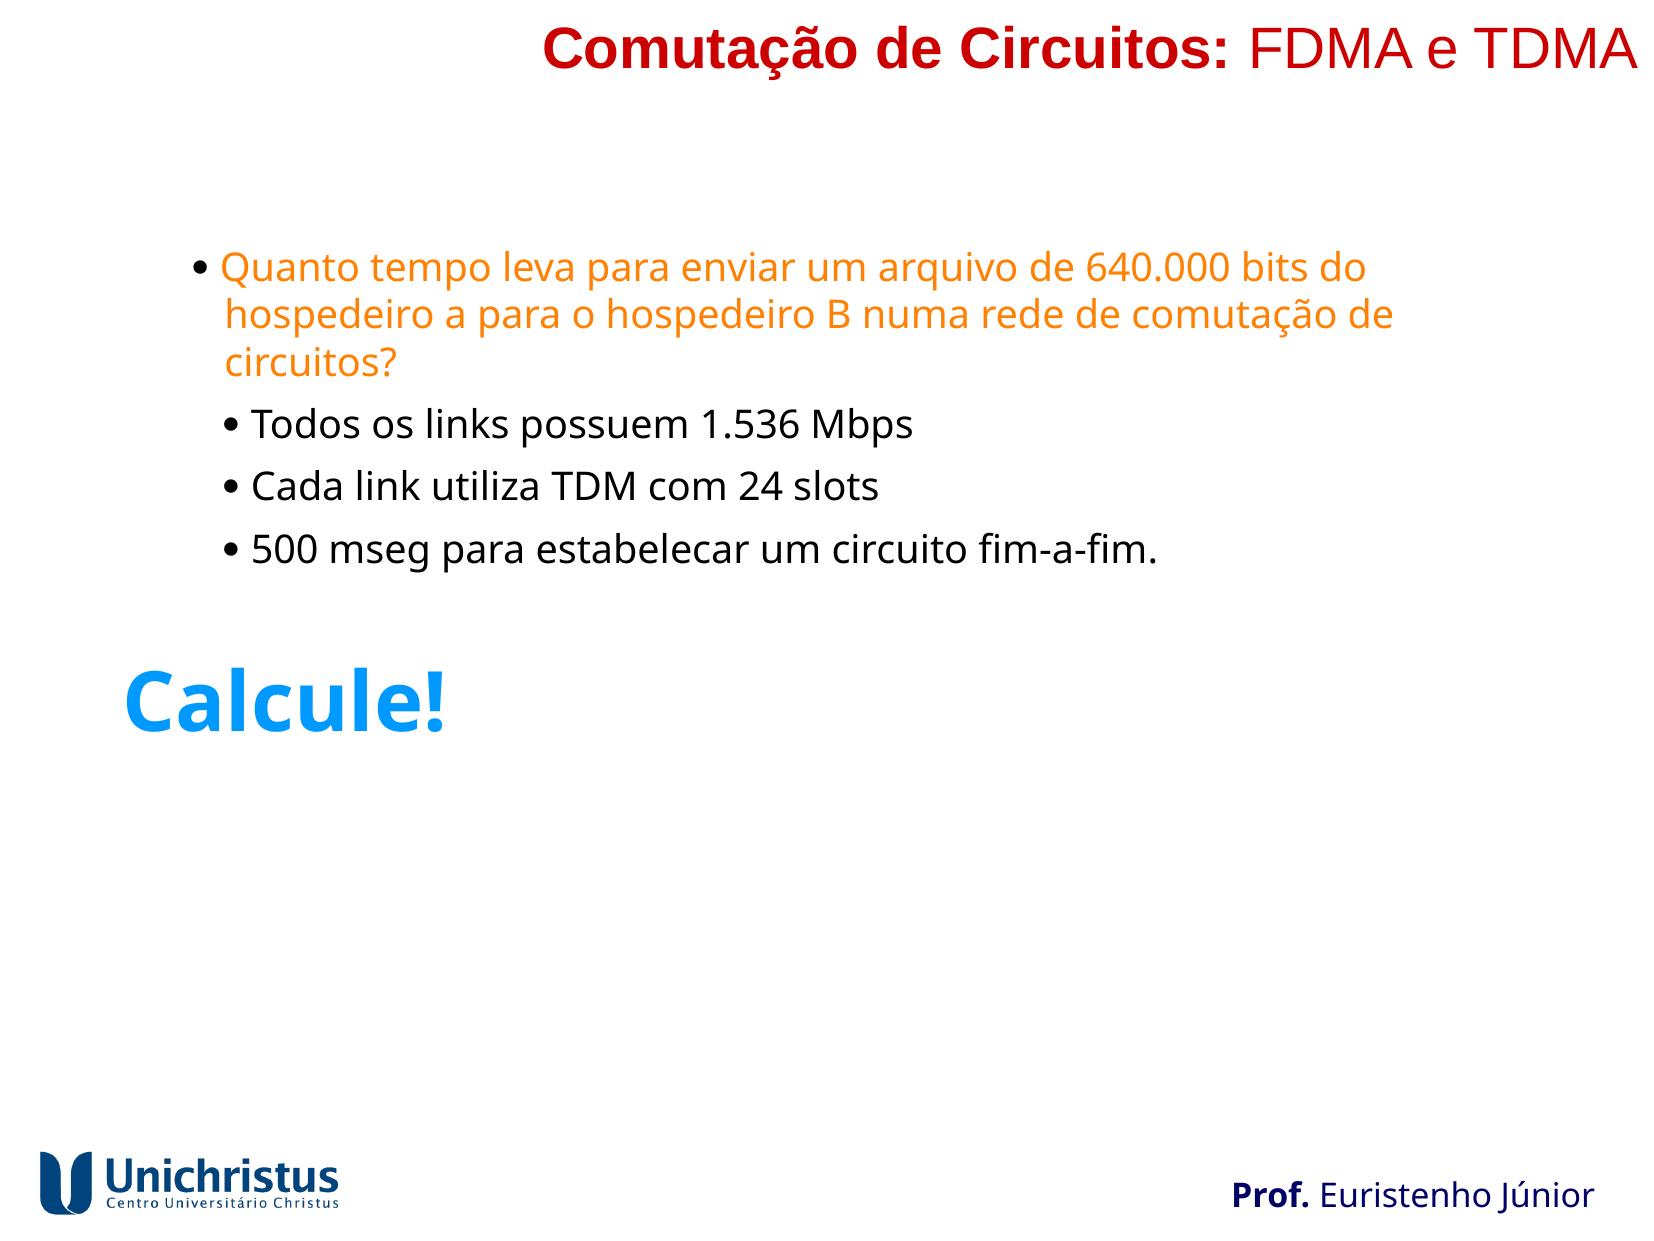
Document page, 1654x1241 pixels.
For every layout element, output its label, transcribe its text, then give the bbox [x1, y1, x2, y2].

list  Quanto tempo leva para enviar um arquivo de 640.000 bits do hospedeiro a para o hospedeiro B numa rede de comutação de circuitos?  Todos os links possuem 1.536 Mbps  Cada link utiliza TDM com 24 slots  500 mseg para estabelecar um circuito fim-a-fim. Calcule! [107, 234, 1489, 756]
text_box Comutação de Circuitos: FDMA e TDMA [527, 8, 1654, 154]
picture [35, 1148, 343, 1217]
text_box Prof. Euristenho Júnior [1216, 1163, 1654, 1224]
